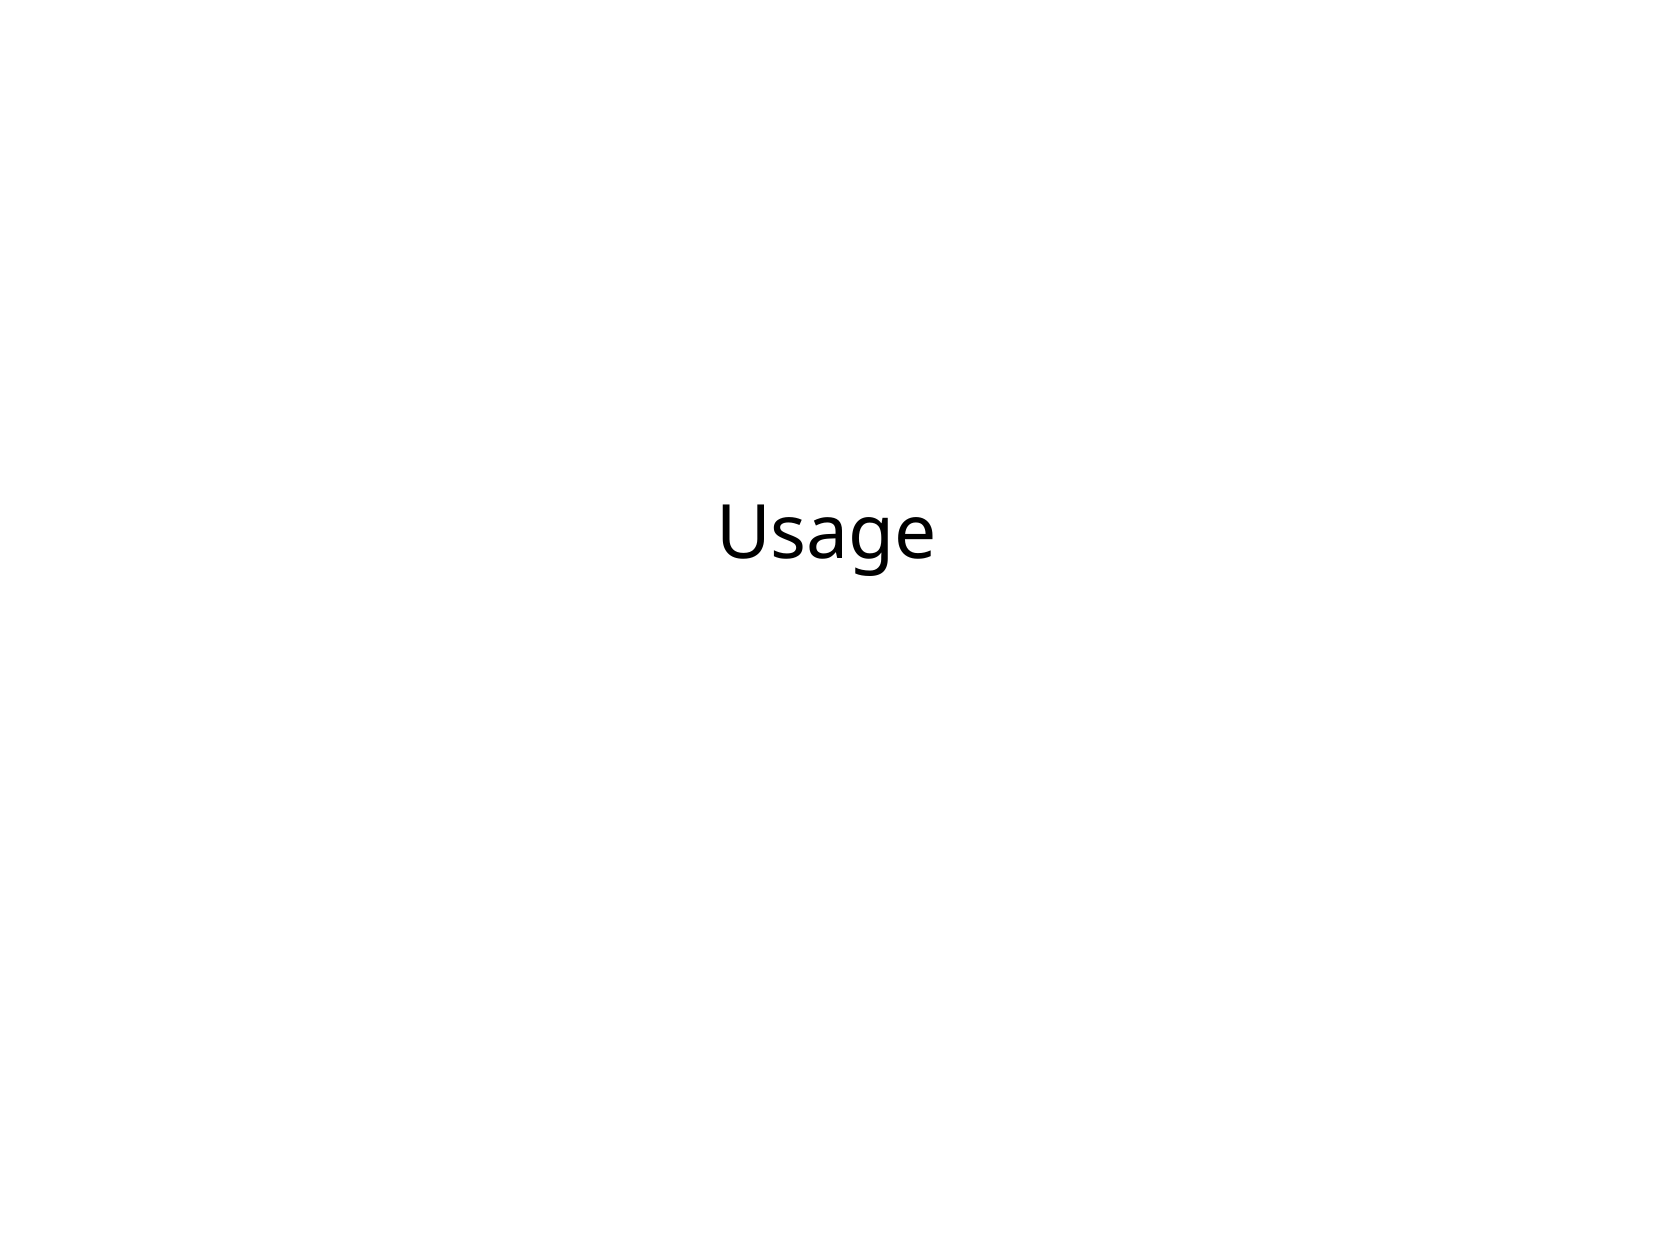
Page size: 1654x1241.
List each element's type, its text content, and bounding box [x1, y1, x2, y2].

subtitle Usage [82, 49, 1571, 1010]
